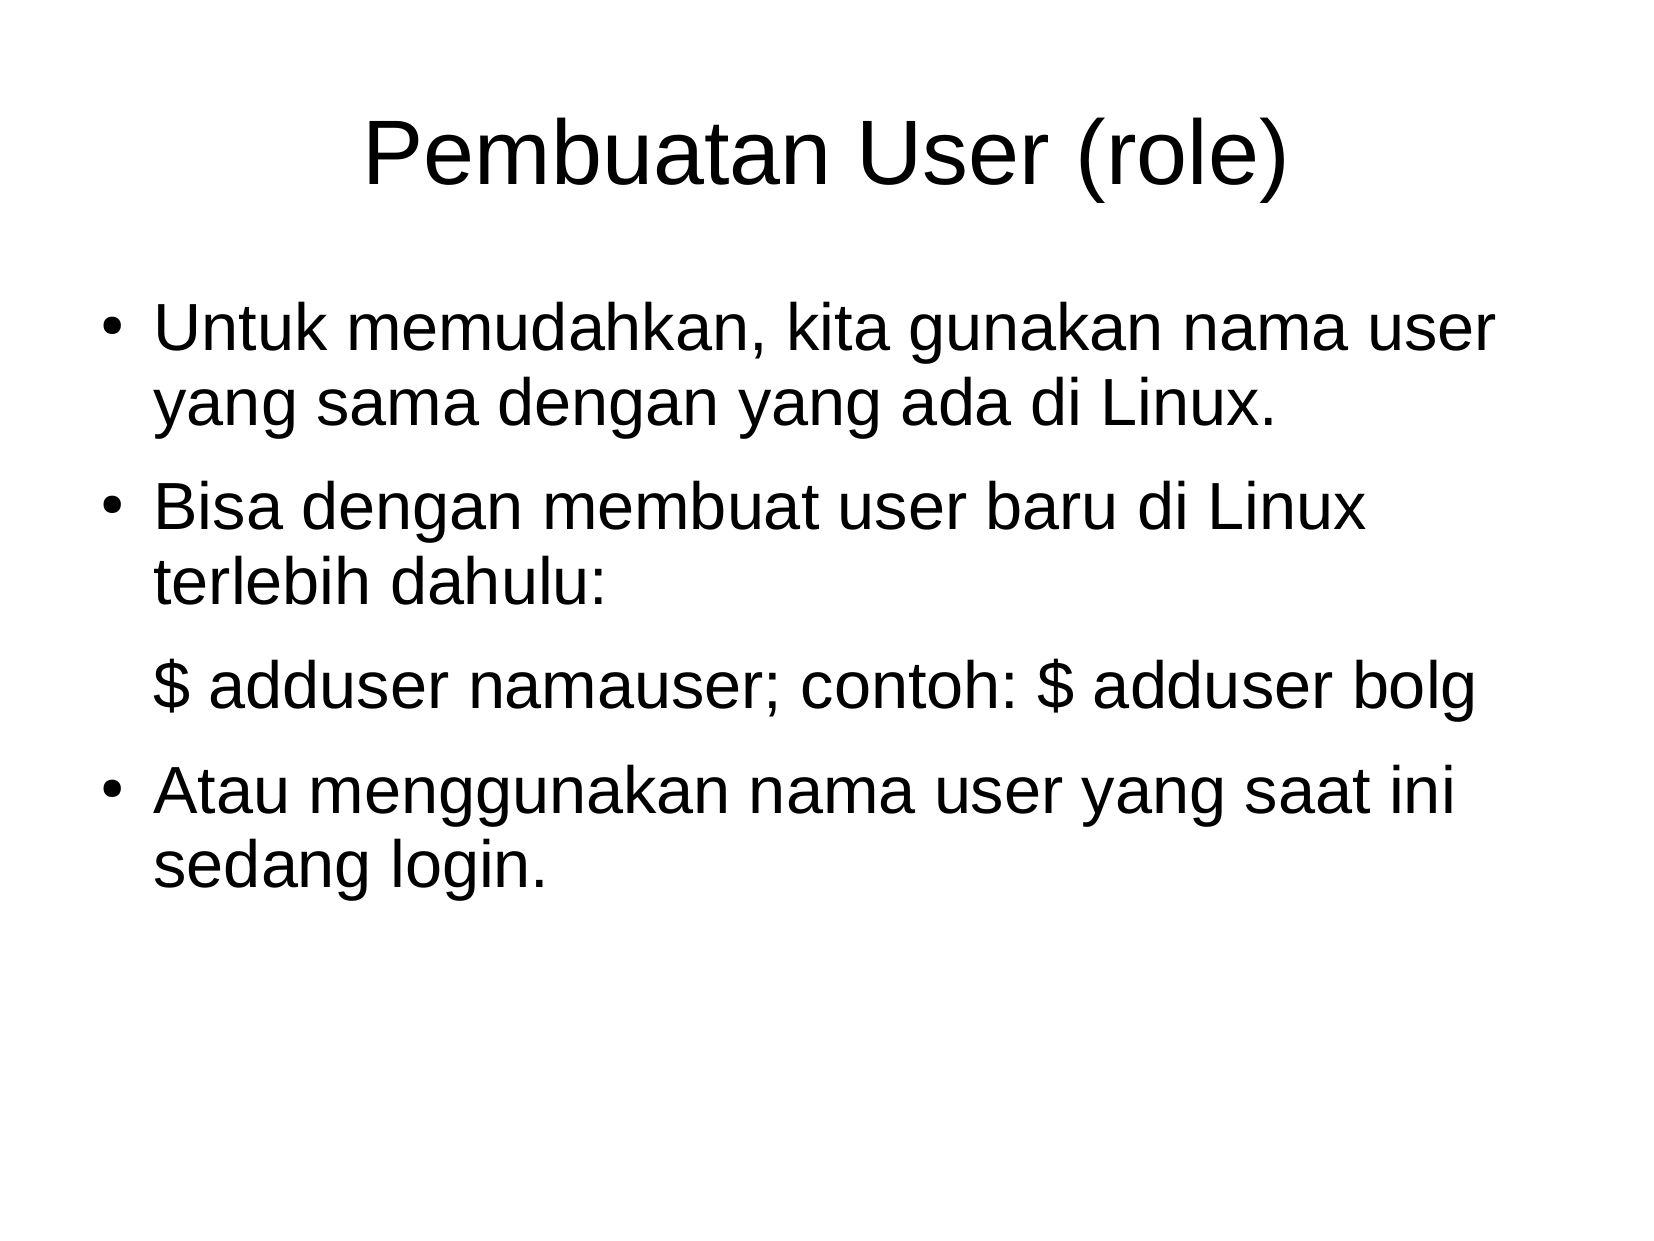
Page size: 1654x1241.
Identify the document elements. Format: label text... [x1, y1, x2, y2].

list Untuk memudahkan, kita gunakan nama user yang sama dengan yang ada di Linux. Bisa dengan membuat user baru di Linux terlebih dahulu: $ adduser namauser; contoh: $ adduser bolg Atau menggunakan nama user yang saat ini sedang login. [82, 290, 1571, 1010]
title Pembuatan User (role) [82, 49, 1571, 257]
